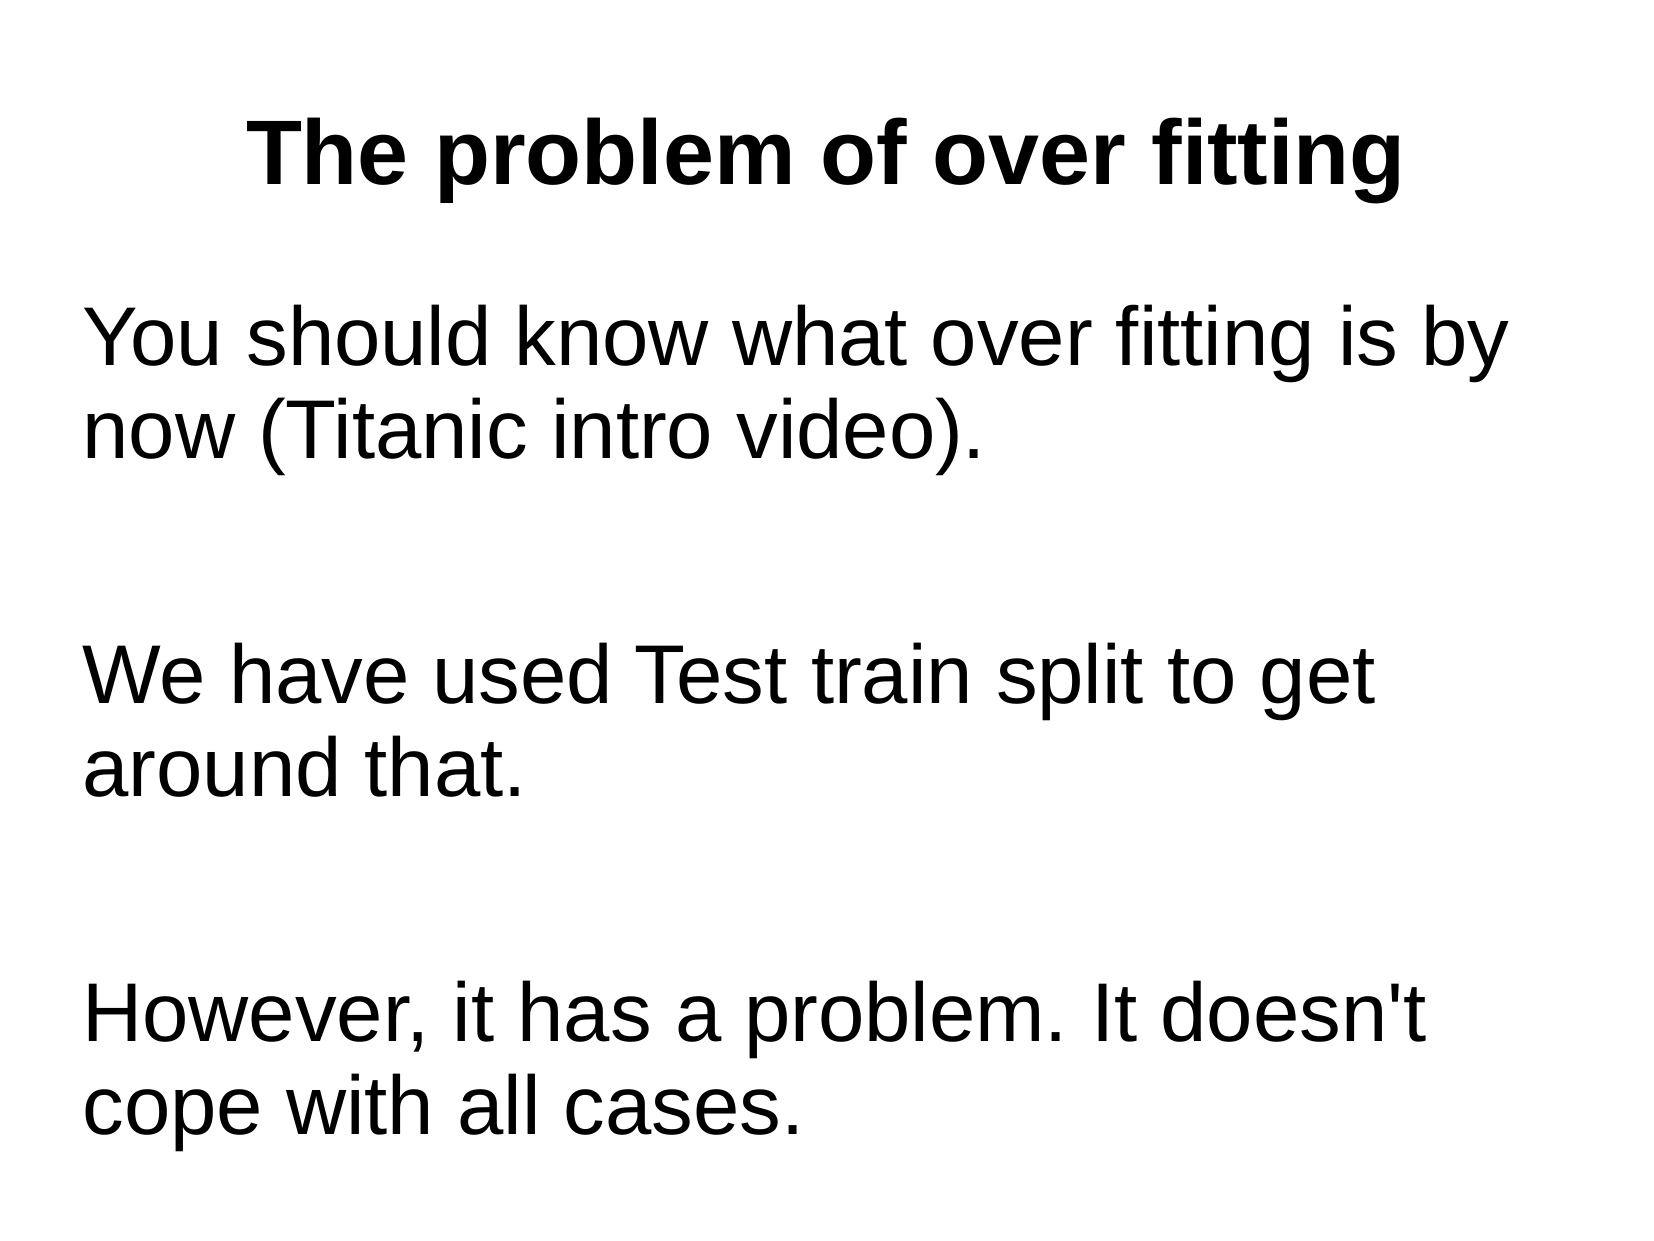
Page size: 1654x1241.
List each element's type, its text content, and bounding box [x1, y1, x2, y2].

list You should know what over fitting is by now (Titanic intro video). We have used Test train split to get around that. However, it has a problem. It doesn't cope with all cases. [82, 290, 1571, 1153]
title The problem of over fitting [82, 49, 1571, 257]
